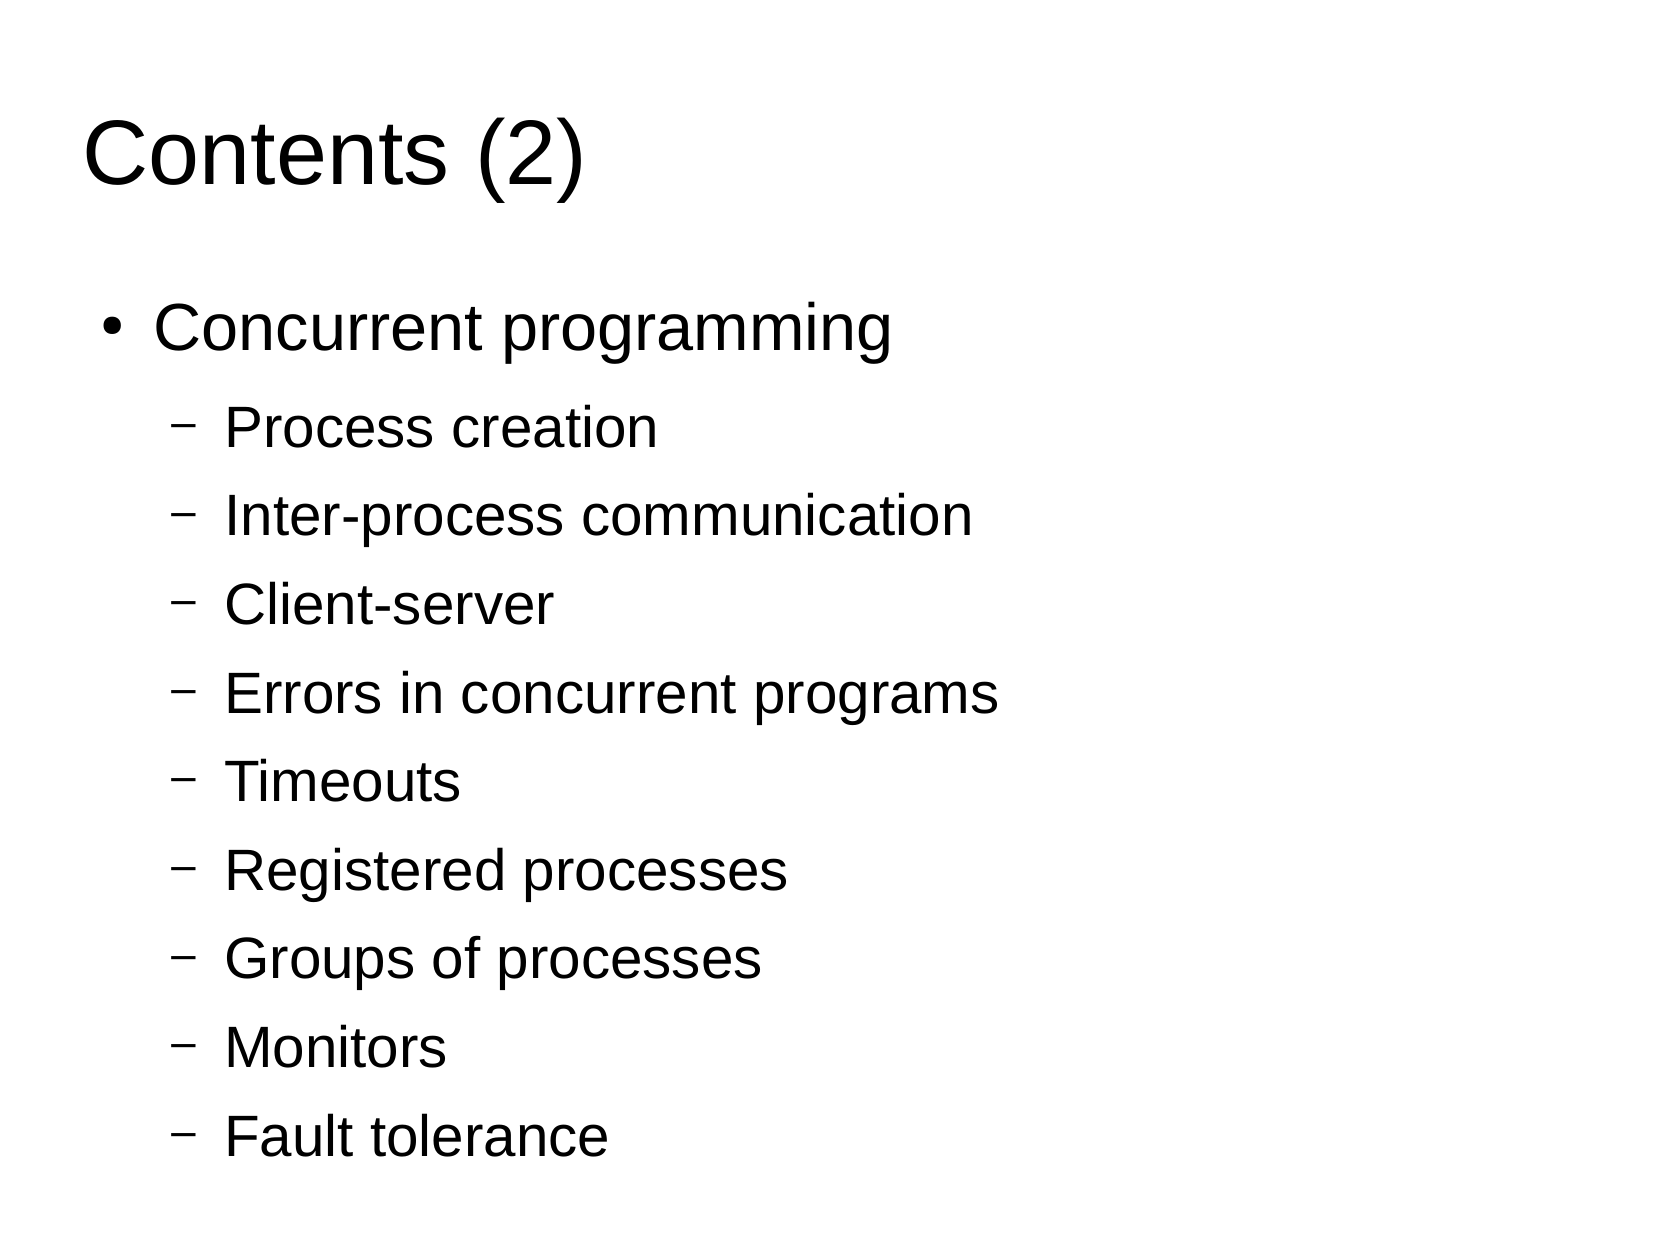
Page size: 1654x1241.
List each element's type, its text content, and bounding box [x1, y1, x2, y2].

title Contents (2) [82, 49, 1571, 257]
list Concurrent programming Process creation Inter-process communication Client-server Errors in concurrent programs Timeouts Registered processes Groups of processes Monitors Fault tolerance [82, 290, 1571, 1212]
